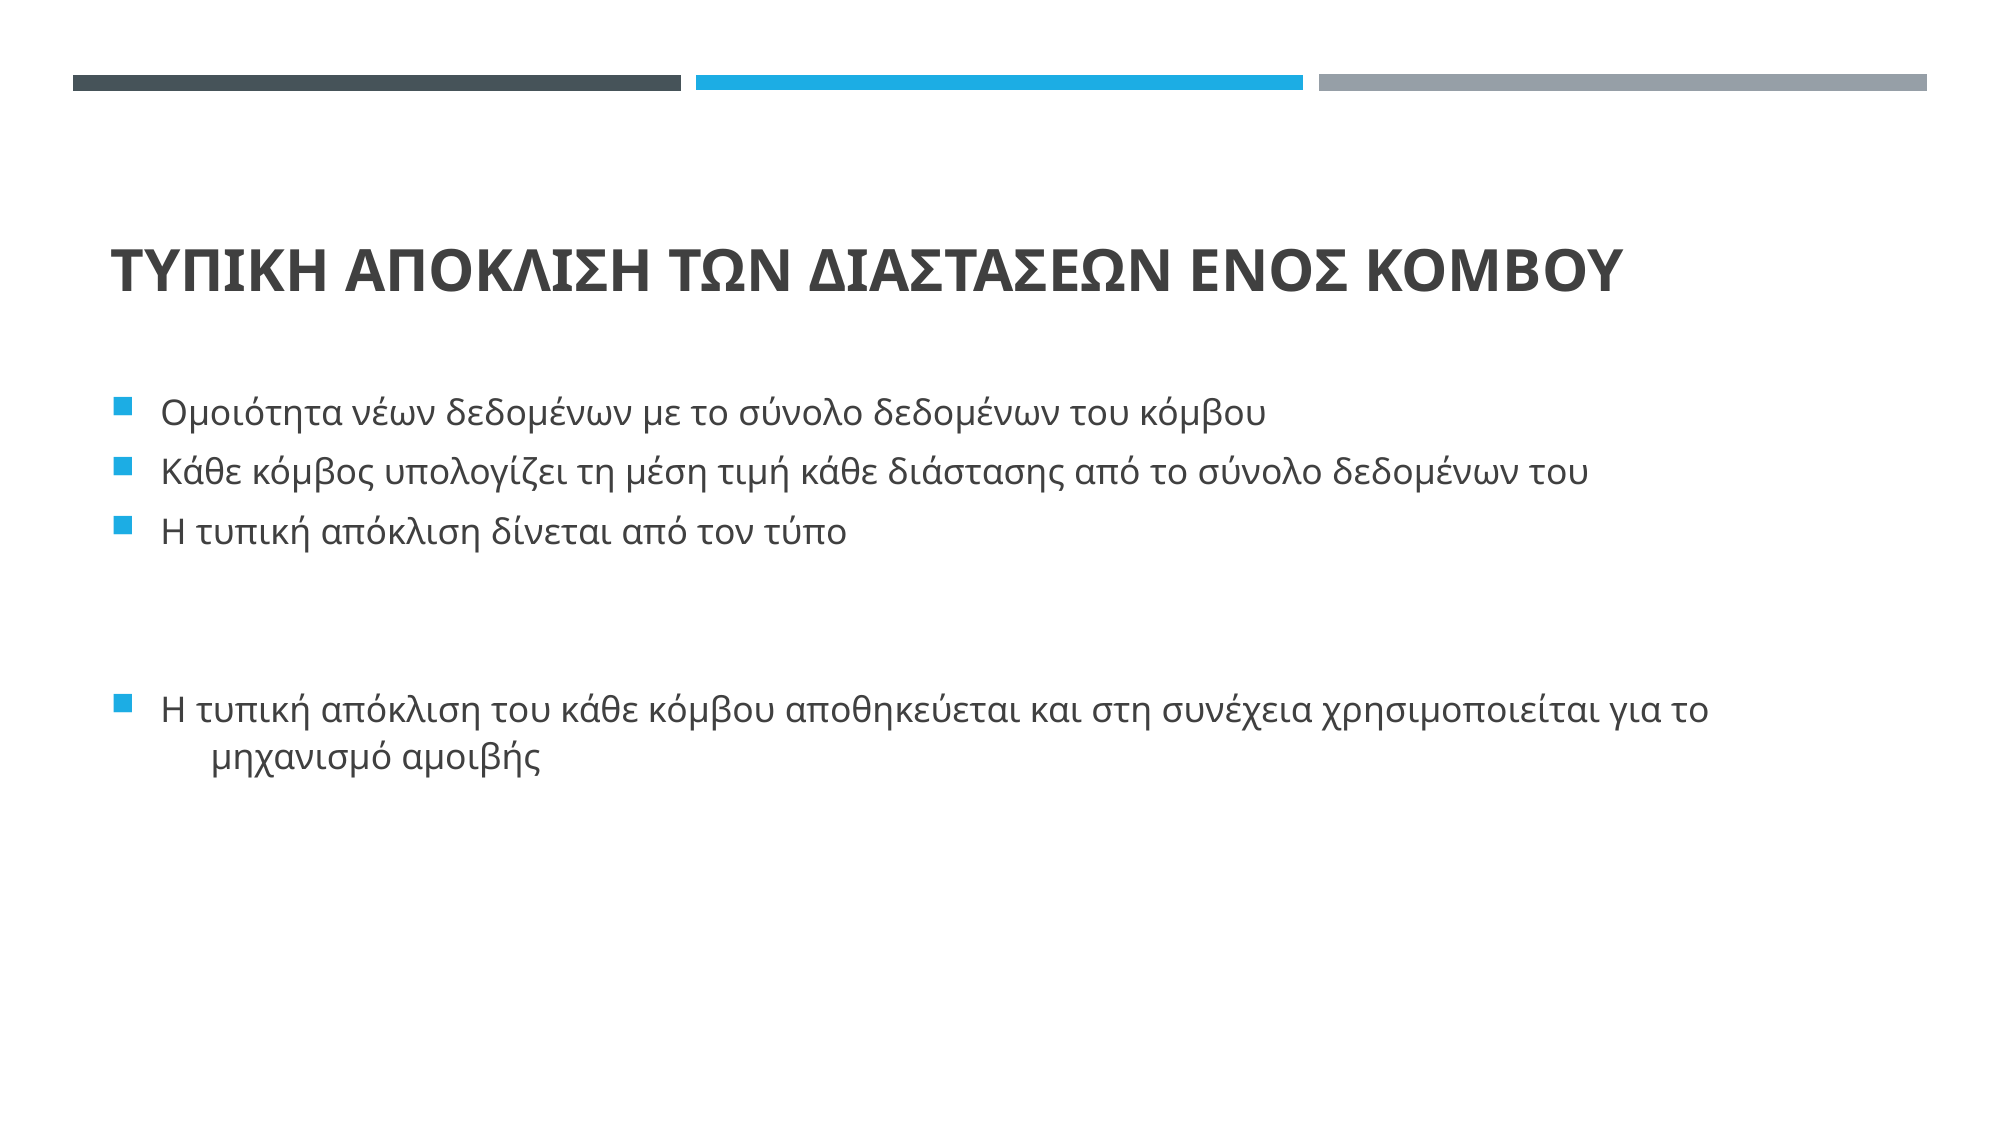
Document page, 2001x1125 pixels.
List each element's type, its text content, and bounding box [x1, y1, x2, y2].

title Τυπικη αποκλιση των διαστασεων ενοσ κομβου [95, 115, 1905, 311]
list Ομοιότητα νέων δεδομένων με το σύνολο δεδομένων του κόμβου Κάθε κόμβος υπολογίζει τη μέση τιμή κάθε διάστασης από το σύνολο δεδομένων του Η τυπική απόκλιση δίνεται από τον τύπο H τυπική απόκλιση του κάθε κόμβου αποθηκεύεται και στη συνέχεια χρησιμοποιείται για το μηχανισμό αμοιβής [95, 330, 1905, 832]
